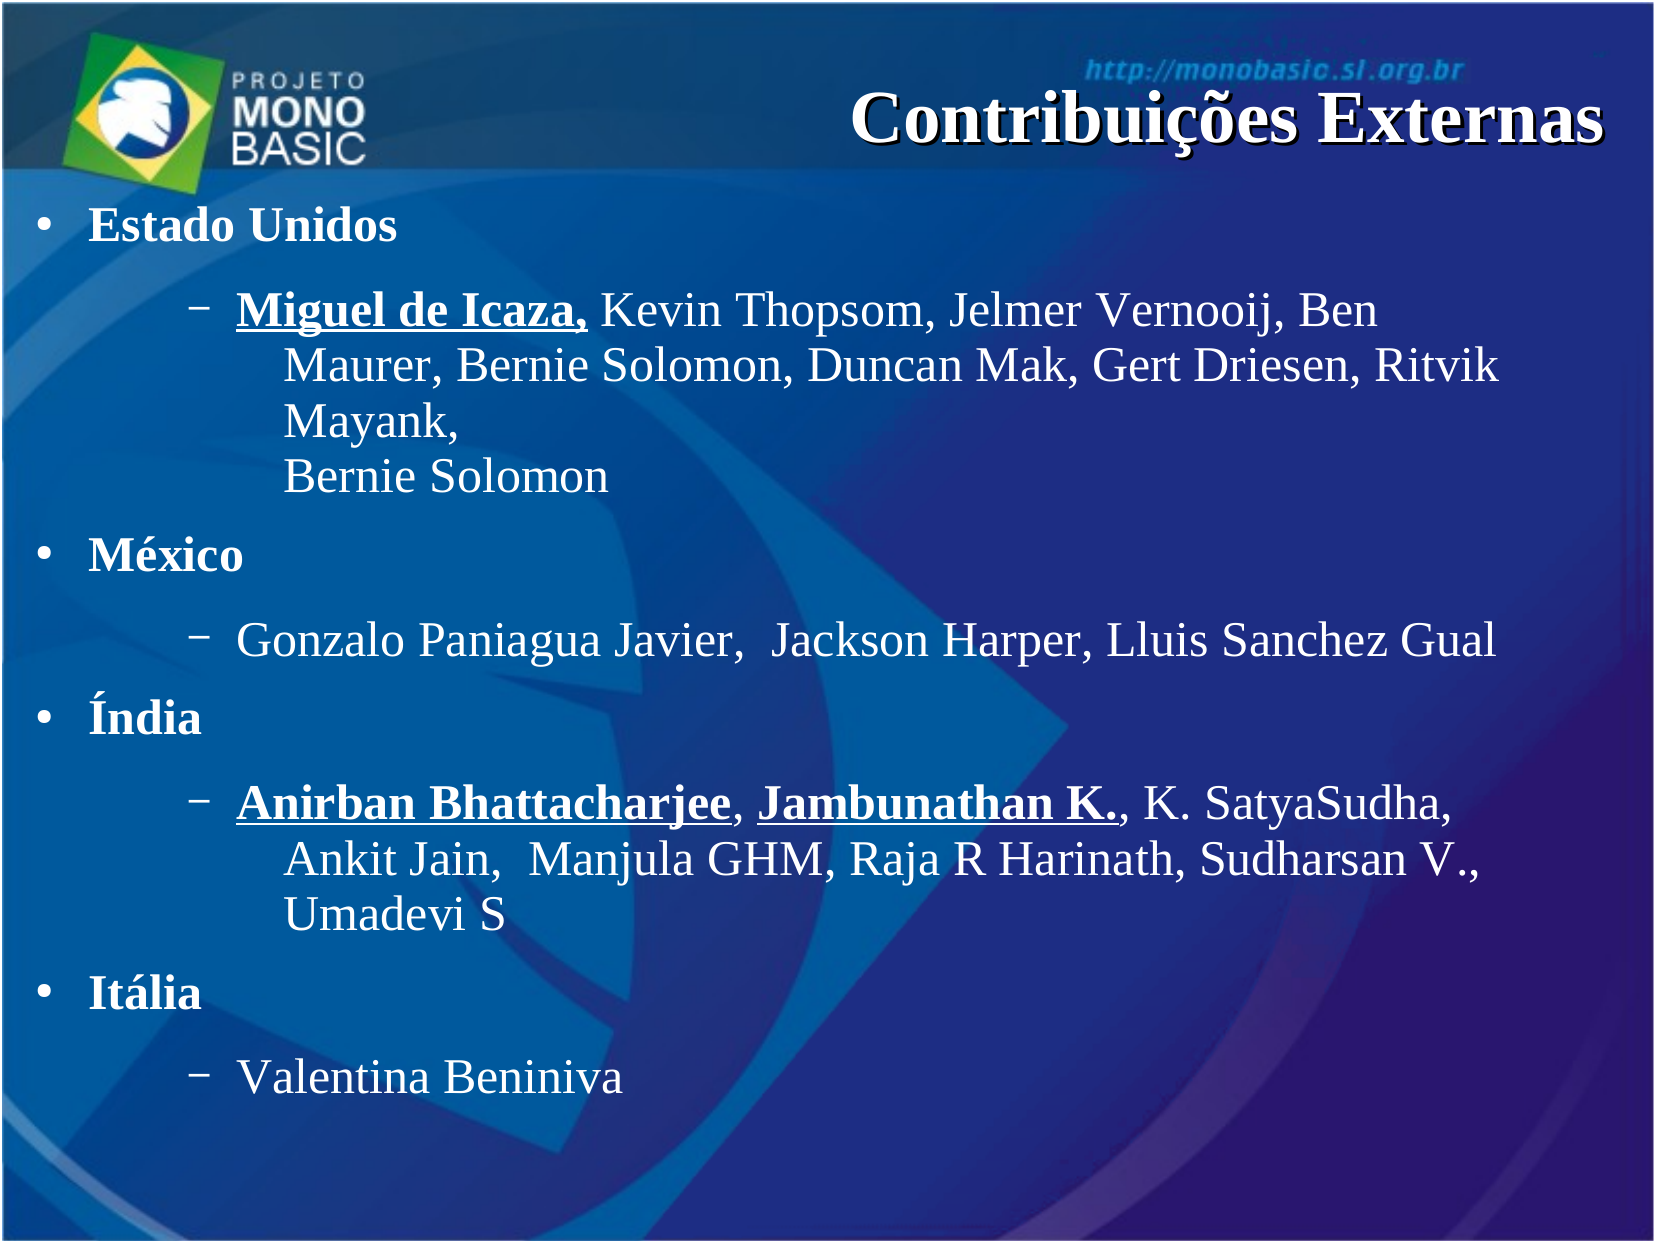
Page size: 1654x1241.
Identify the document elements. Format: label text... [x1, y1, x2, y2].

list Estado Unidos Miguel de Icaza, Kevin Thopsom, Jelmer Vernooij, Ben Maurer, Bernie Solomon, Duncan Mak, Gert Driesen, Ritvik Mayank, Bernie Solomon México Gonzalo Paniagua Javier, Jackson Harper, Lluis Sanchez Gual Índia Anirban Bhattacharjee, Jambunathan K., K. SatyaSudha, Ankit Jain, Manjula GHM, Raja R Harinath, Sudharsan V., Umadevi S Itália Valentina Beniniva [0, 197, 1548, 1141]
title Contribuições Externas [222, 43, 1606, 191]
picture [2, 2, 1654, 1241]
